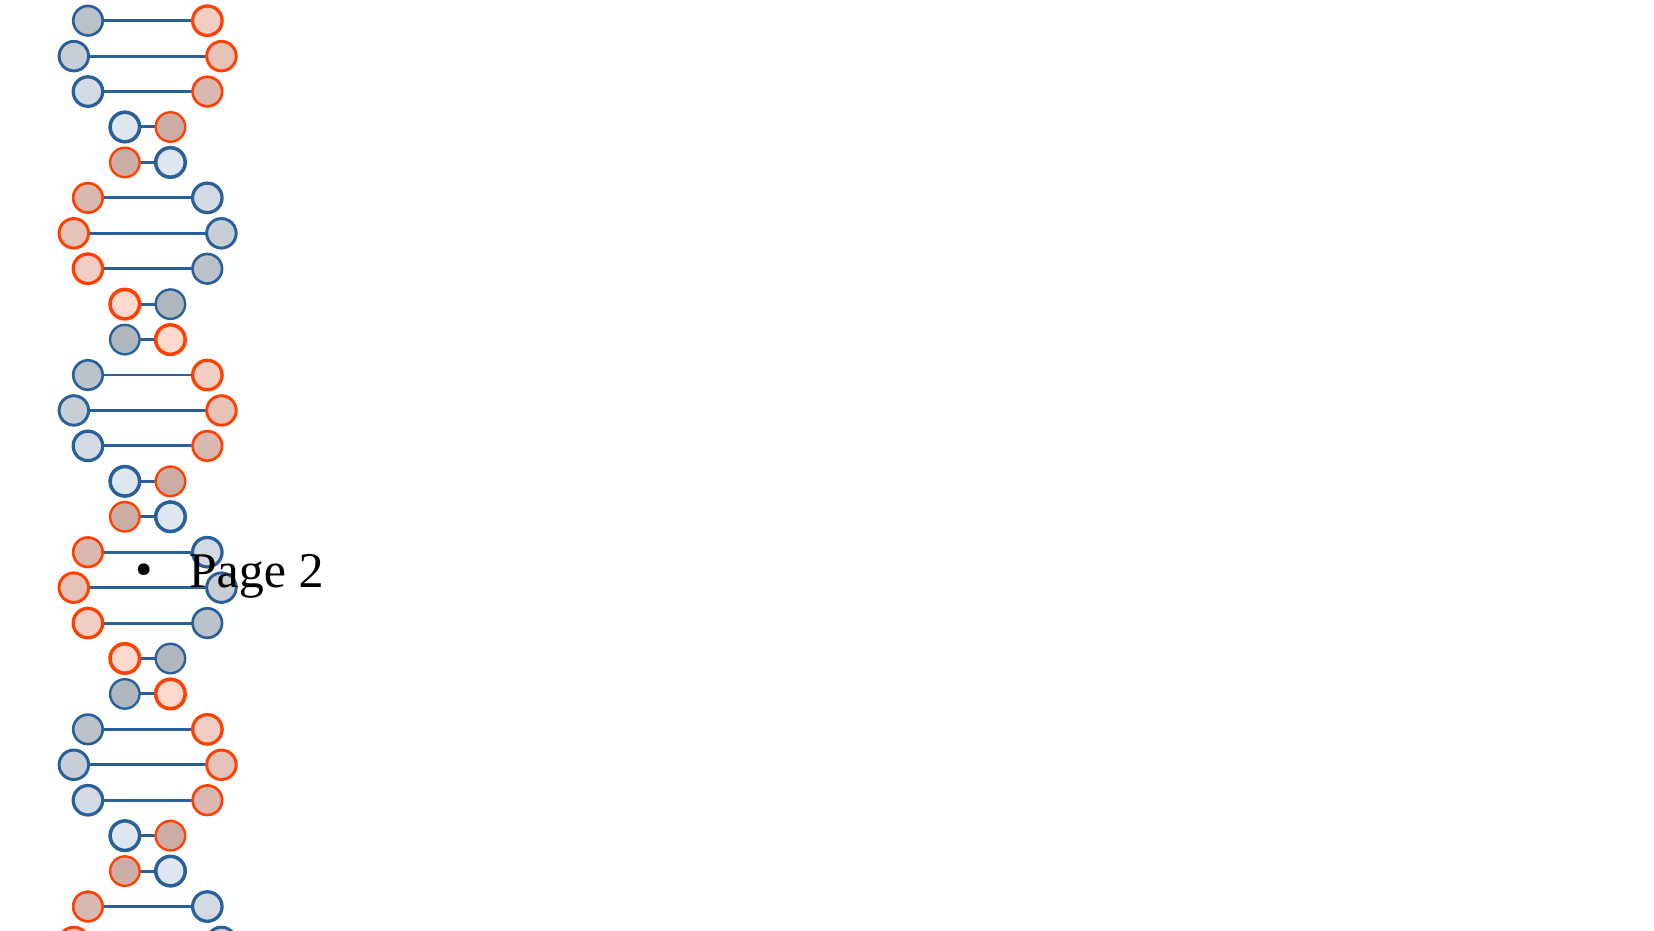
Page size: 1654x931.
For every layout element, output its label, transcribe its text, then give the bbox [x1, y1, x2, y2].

list Page 2 [118, 543, 1241, 869]
